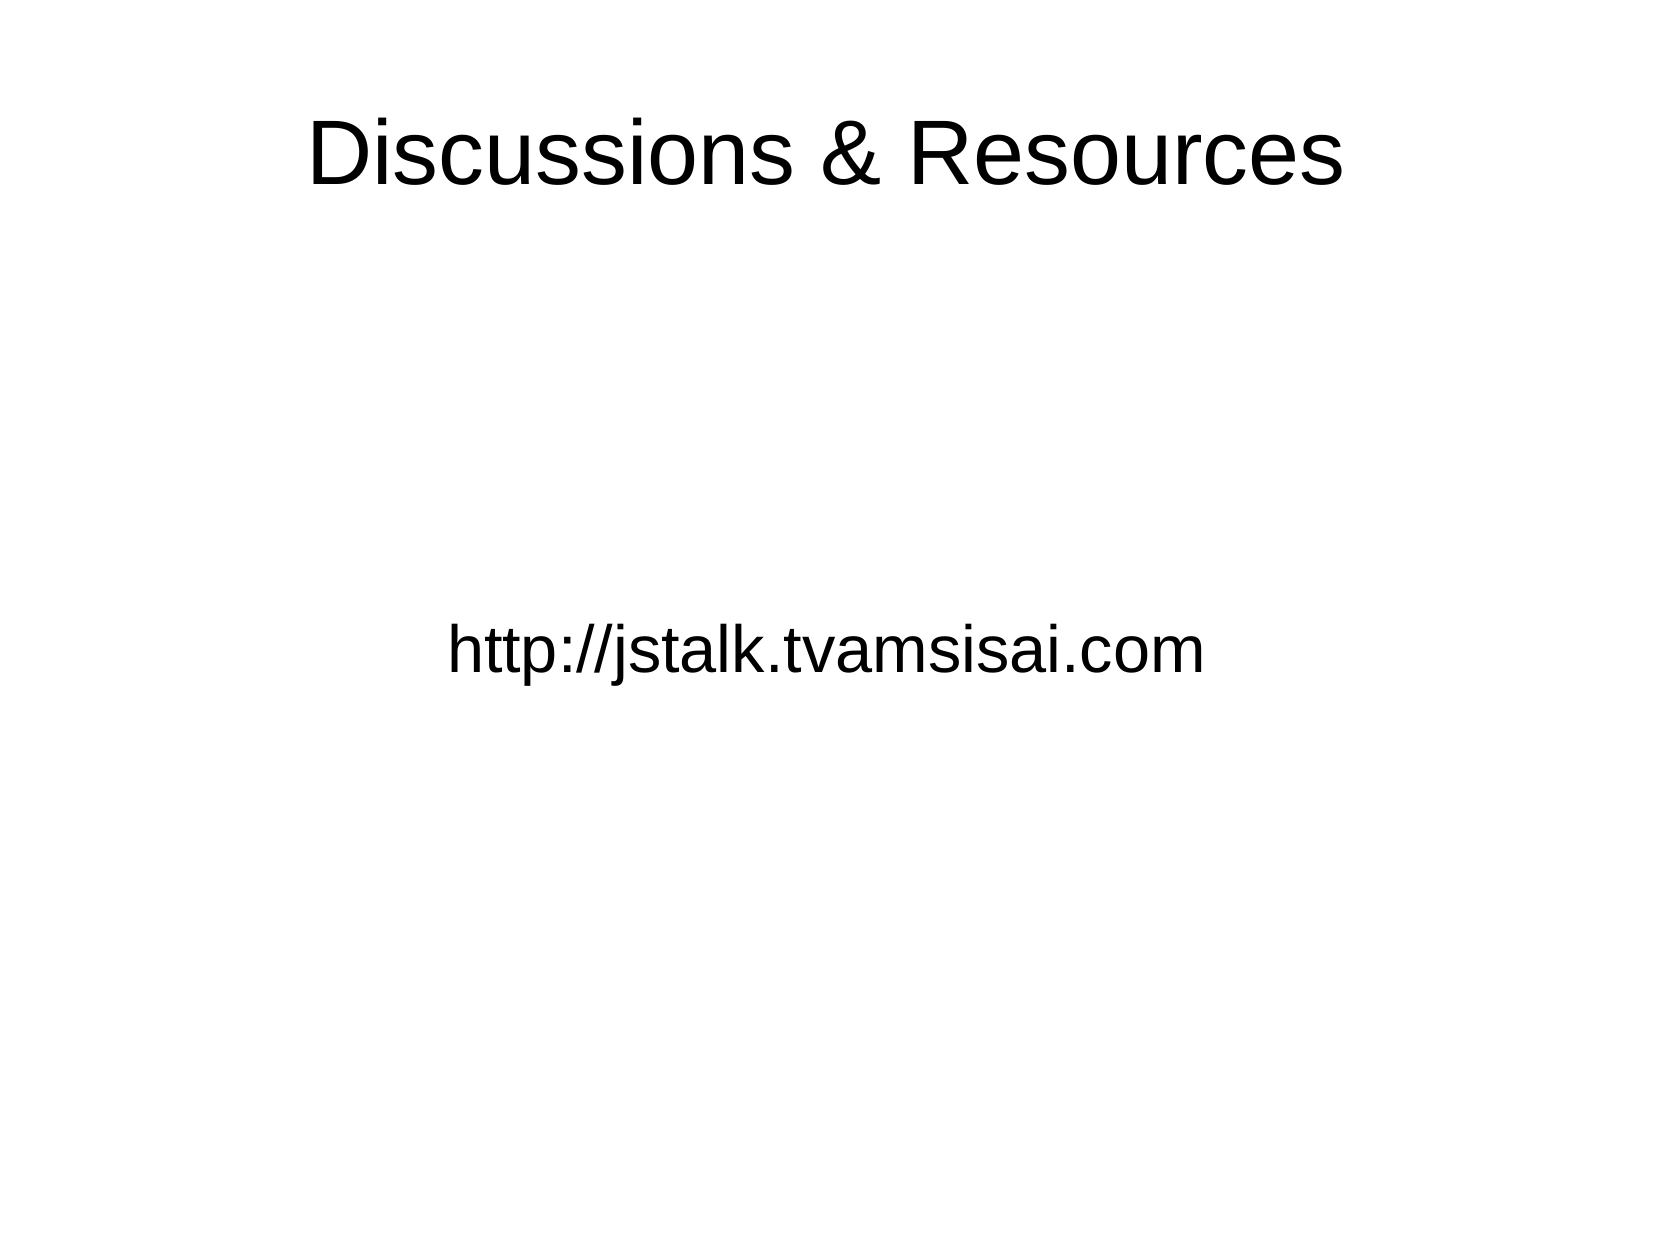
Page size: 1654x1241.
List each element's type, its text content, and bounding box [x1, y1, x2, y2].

title Discussions & Resources [82, 49, 1571, 257]
subtitle http://jstalk.tvamsisai.com [82, 290, 1571, 1010]
